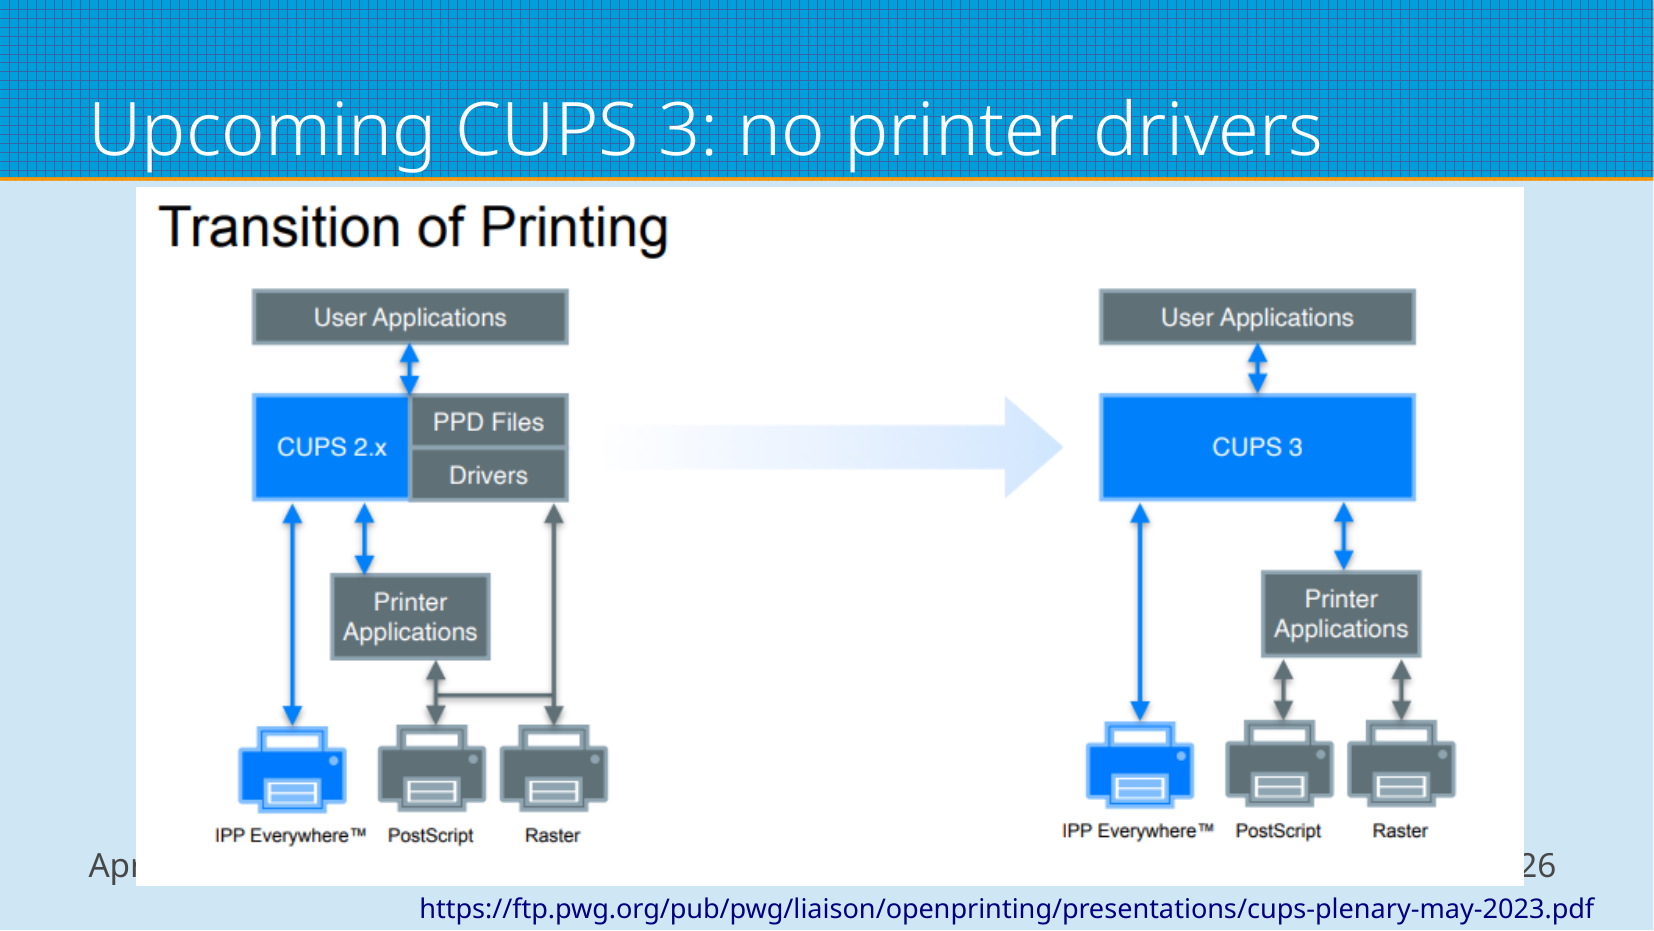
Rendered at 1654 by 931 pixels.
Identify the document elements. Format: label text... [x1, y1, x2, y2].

picture [136, 187, 1524, 886]
text_box https://ftp.pwg.org/pub/pwg/liaison/openprinting/presentations/cups-plenary-may-2023.pdf [413, 883, 1654, 931]
title Upcoming CUPS 3: no printer drivers [88, 14, 1565, 178]
